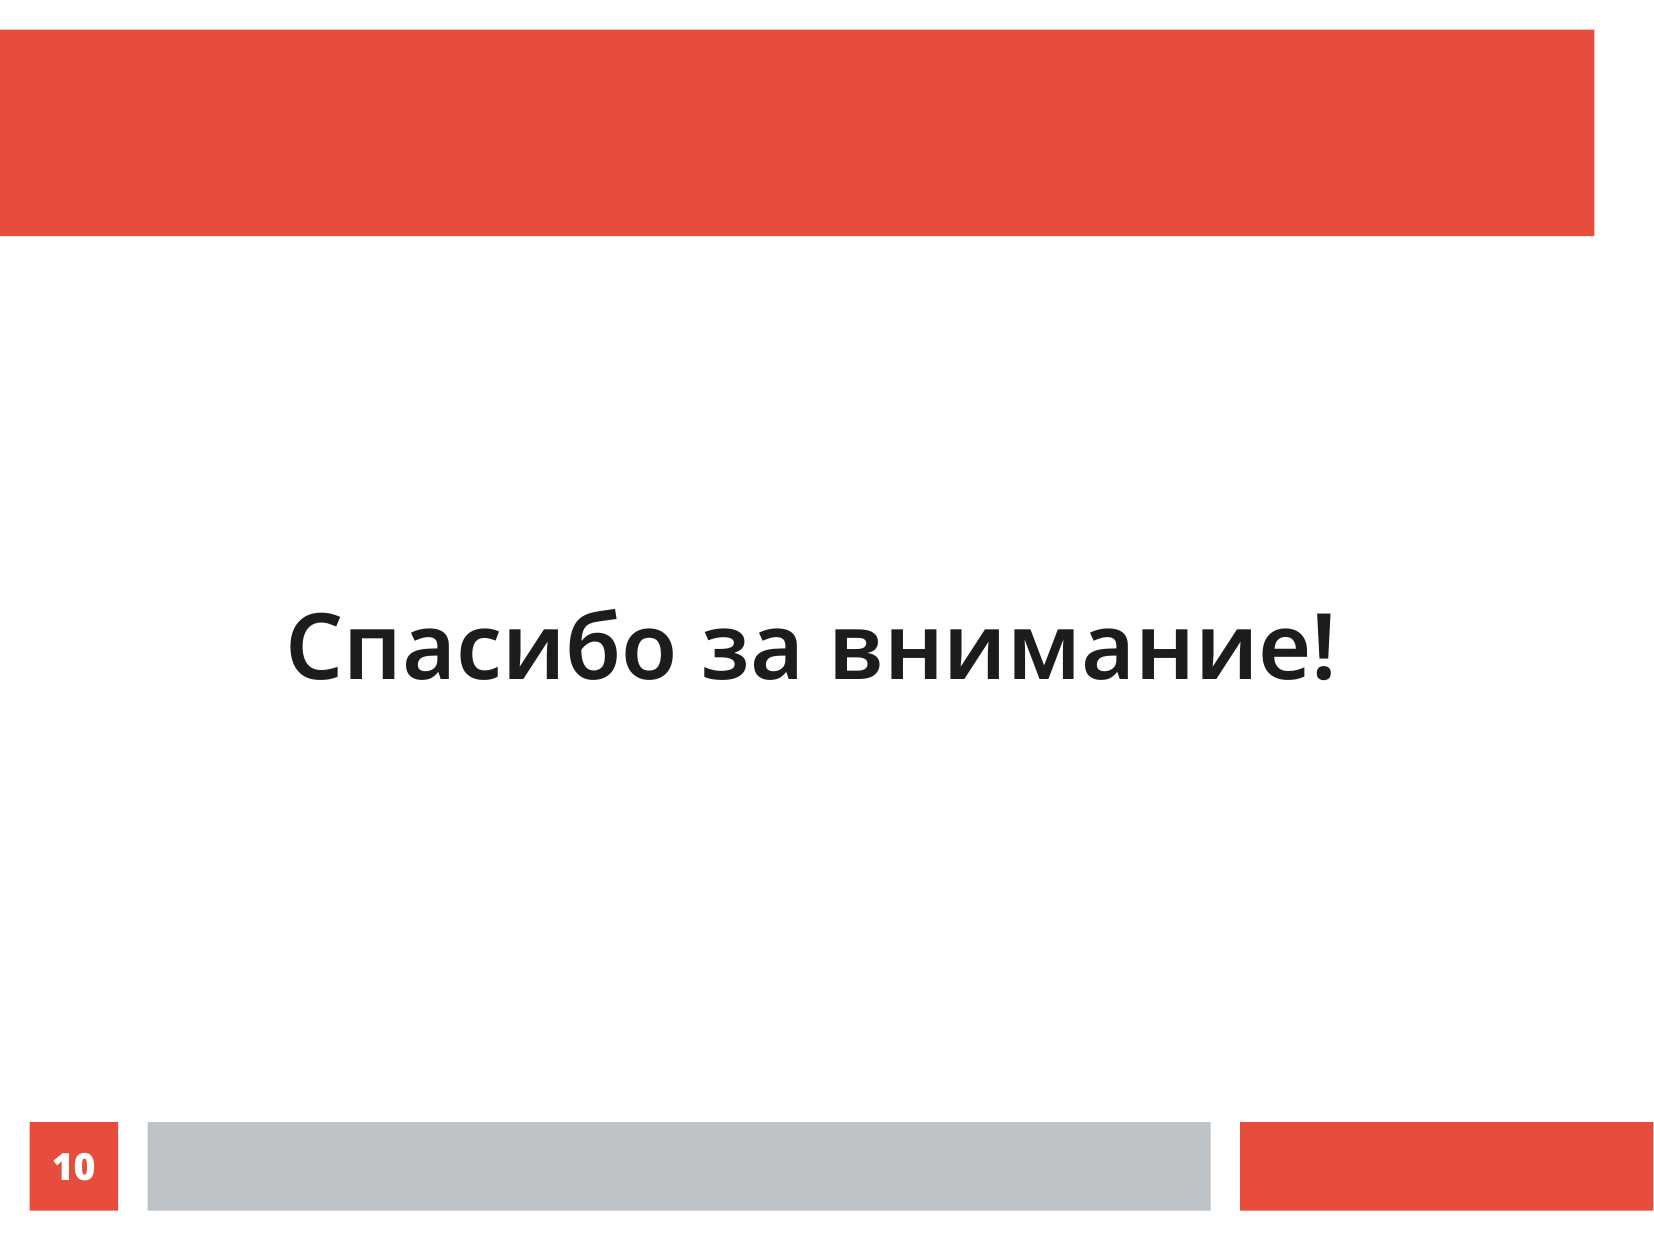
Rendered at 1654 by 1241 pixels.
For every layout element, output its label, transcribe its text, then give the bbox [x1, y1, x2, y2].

list Спасибо за внимание! [59, 259, 1565, 1028]
